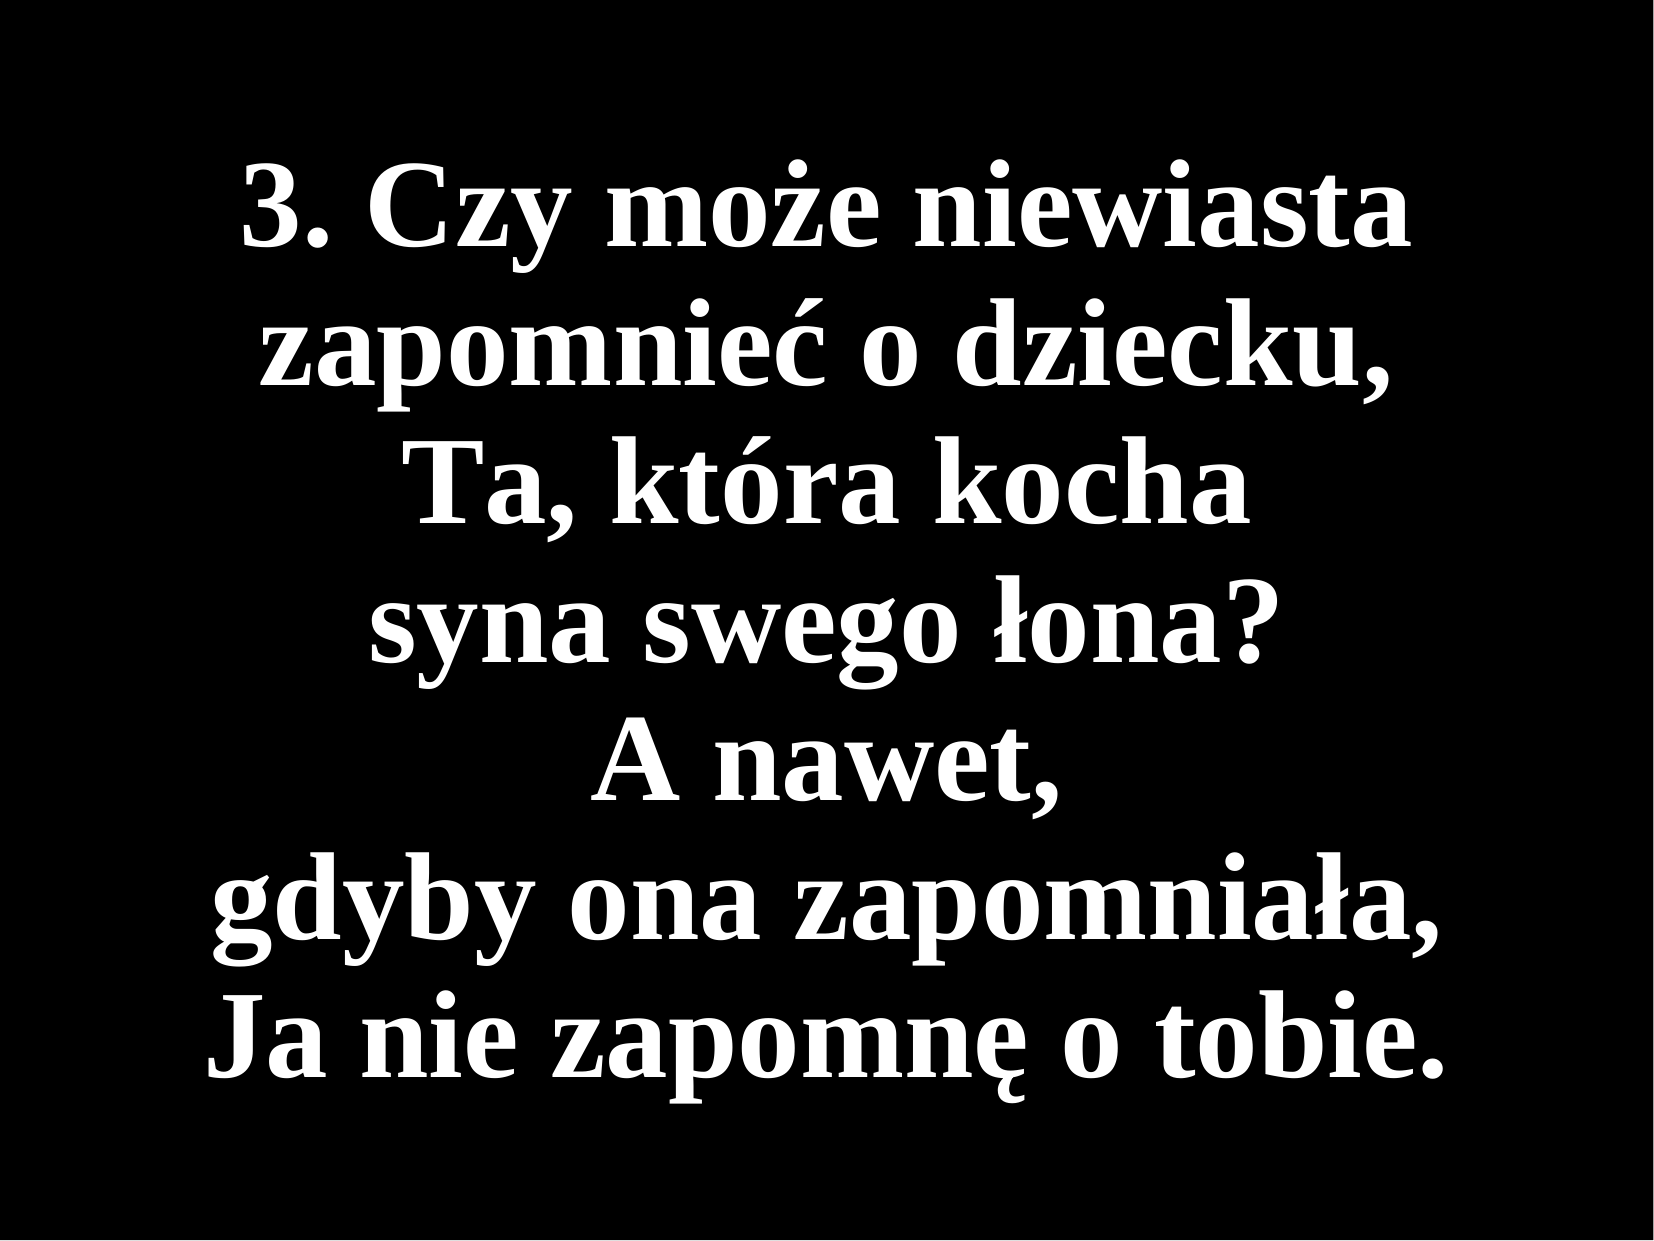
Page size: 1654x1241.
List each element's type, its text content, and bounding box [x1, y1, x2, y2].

title 3. Czy może niewiasta zapomnieć o dziecku, Ta, która kocha syna swego łona? A nawet, gdyby ona zapomniała, Ja nie zapomnę o tobie. [0, 0, 1654, 1241]
